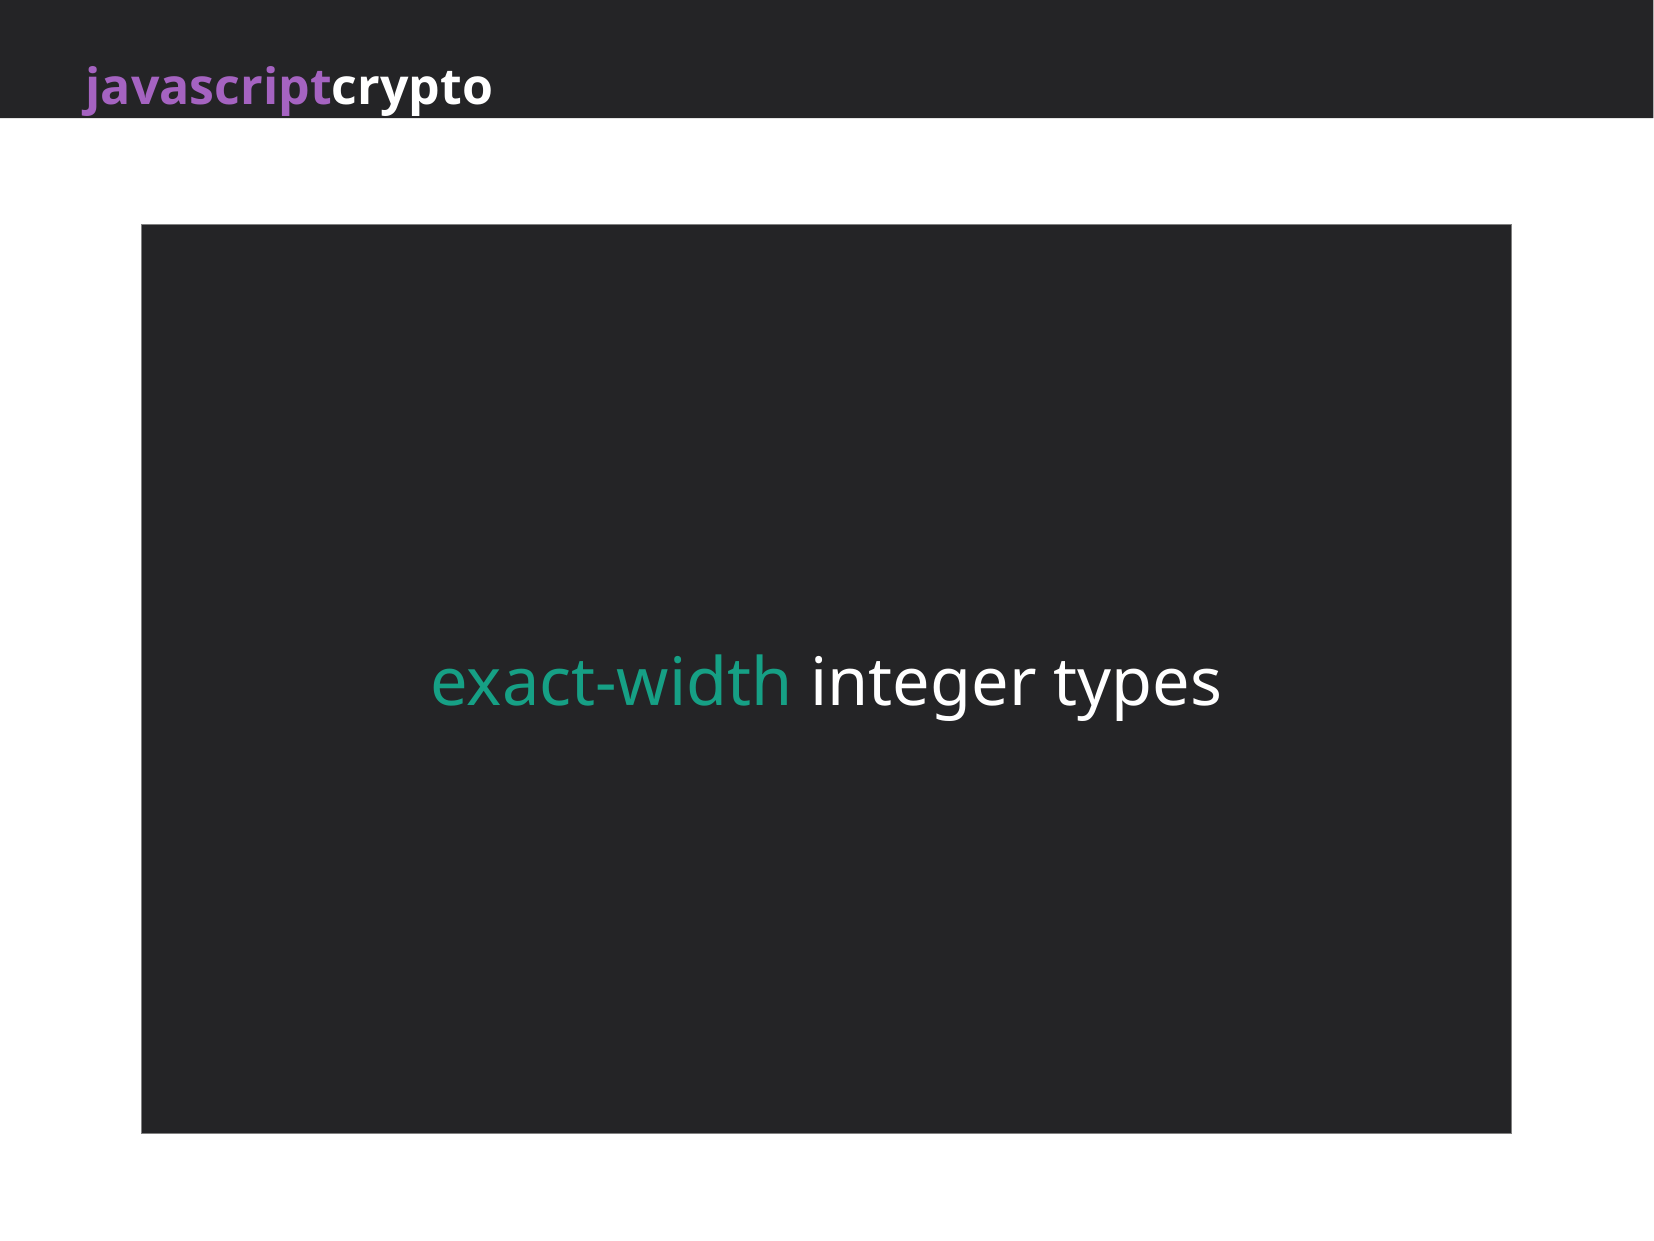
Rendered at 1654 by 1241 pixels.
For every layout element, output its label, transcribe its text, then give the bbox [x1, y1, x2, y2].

text_box exact-width integer types [141, 224, 1512, 1134]
text_box javascriptcrypto [70, 43, 544, 119]
text_box [0, 0, 1654, 119]
